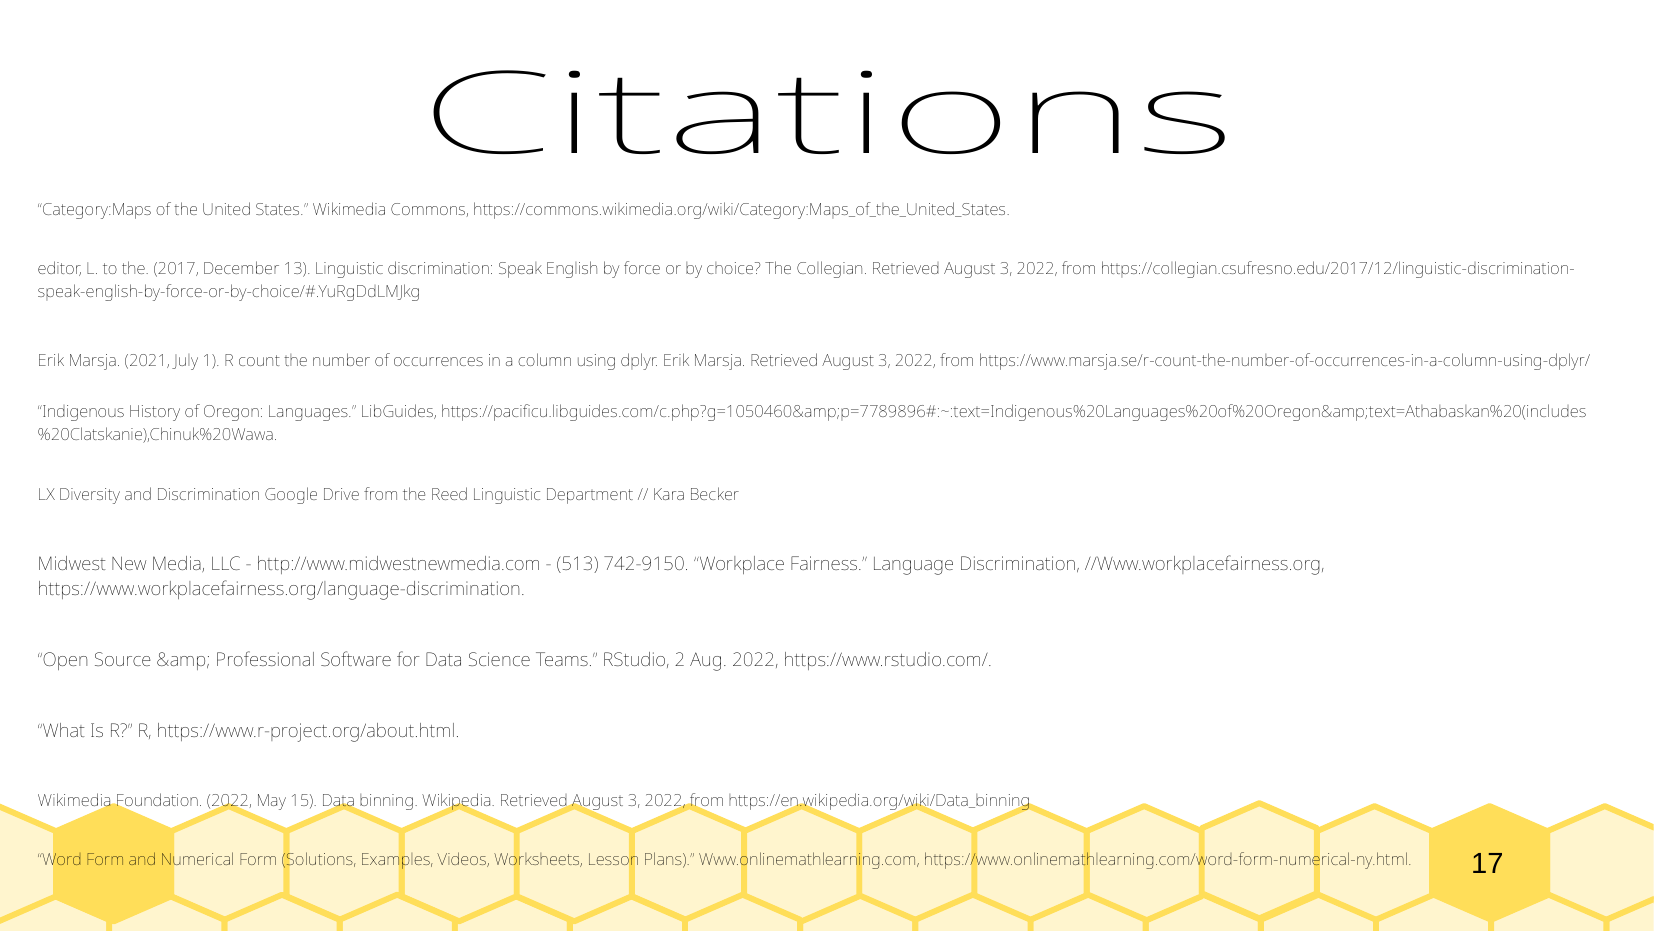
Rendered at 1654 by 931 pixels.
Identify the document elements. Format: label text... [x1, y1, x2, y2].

title Citations [420, 32, 1238, 160]
text_box “Category:Maps of the United States.” Wikimedia Commons, https://commons.wikimedia.org/wiki/Category:Maps_of_the_United_States. editor, L. to the. (2017, December 13). Linguistic discrimination: Speak English by force or by choice? The Collegian. Retrieved August 3, 2022, from https://collegian.csufresno.edu/2017/12/linguistic-discrimination-speak-english-by-force-or-by-choice/#.YuRgDdLMJkg Erik Marsja. (2021, July 1). R count the number of occurrences in a column using dplyr. Erik Marsja. Retrieved August 3, 2022, from https://www.marsja.se/r-count-the-number-of-occurrences-in-a-column-using-dplyr/ “Indigenous History of Oregon: Languages.” LibGuides, https://pacificu.libguides.com/c.php?g=1050460&amp;p=7789896#:~:text=Indigenous%20Languages%20of%20Oregon&amp;text=Athabaskan%20(includes%20Clatskanie),Chinuk%20Wawa. LX Diversity and Discrimination Google Drive from the Reed Linguistic Department // Kara Becker Midwest New Media, LLC - http://www.midwestnewmedia.com - (513) 742-9150. “Workplace Fairness.” Language Discrimination, //Www.workplacefairness.org, https://www.workplacefairness.org/language-discrimination. “Open Source &amp; Professional Software for Data Science Teams.” RStudio, 2 Aug. 2022, https://www.rstudio.com/. “What Is R?” R, https://www.r-project.org/about.html. Wikimedia Foundation. (2022, May 15). Data binning. Wikipedia. Retrieved August 3, 2022, from https://en.wikipedia.org/wiki/Data_binning “Word Form and Numerical Form (Solutions, Examples, Videos, Worksheets, Lesson Plans).” Www.onlinemathlearning.com, https://www.onlinemathlearning.com/word-form-numerical-ny.html. [37, 160, 1613, 827]
